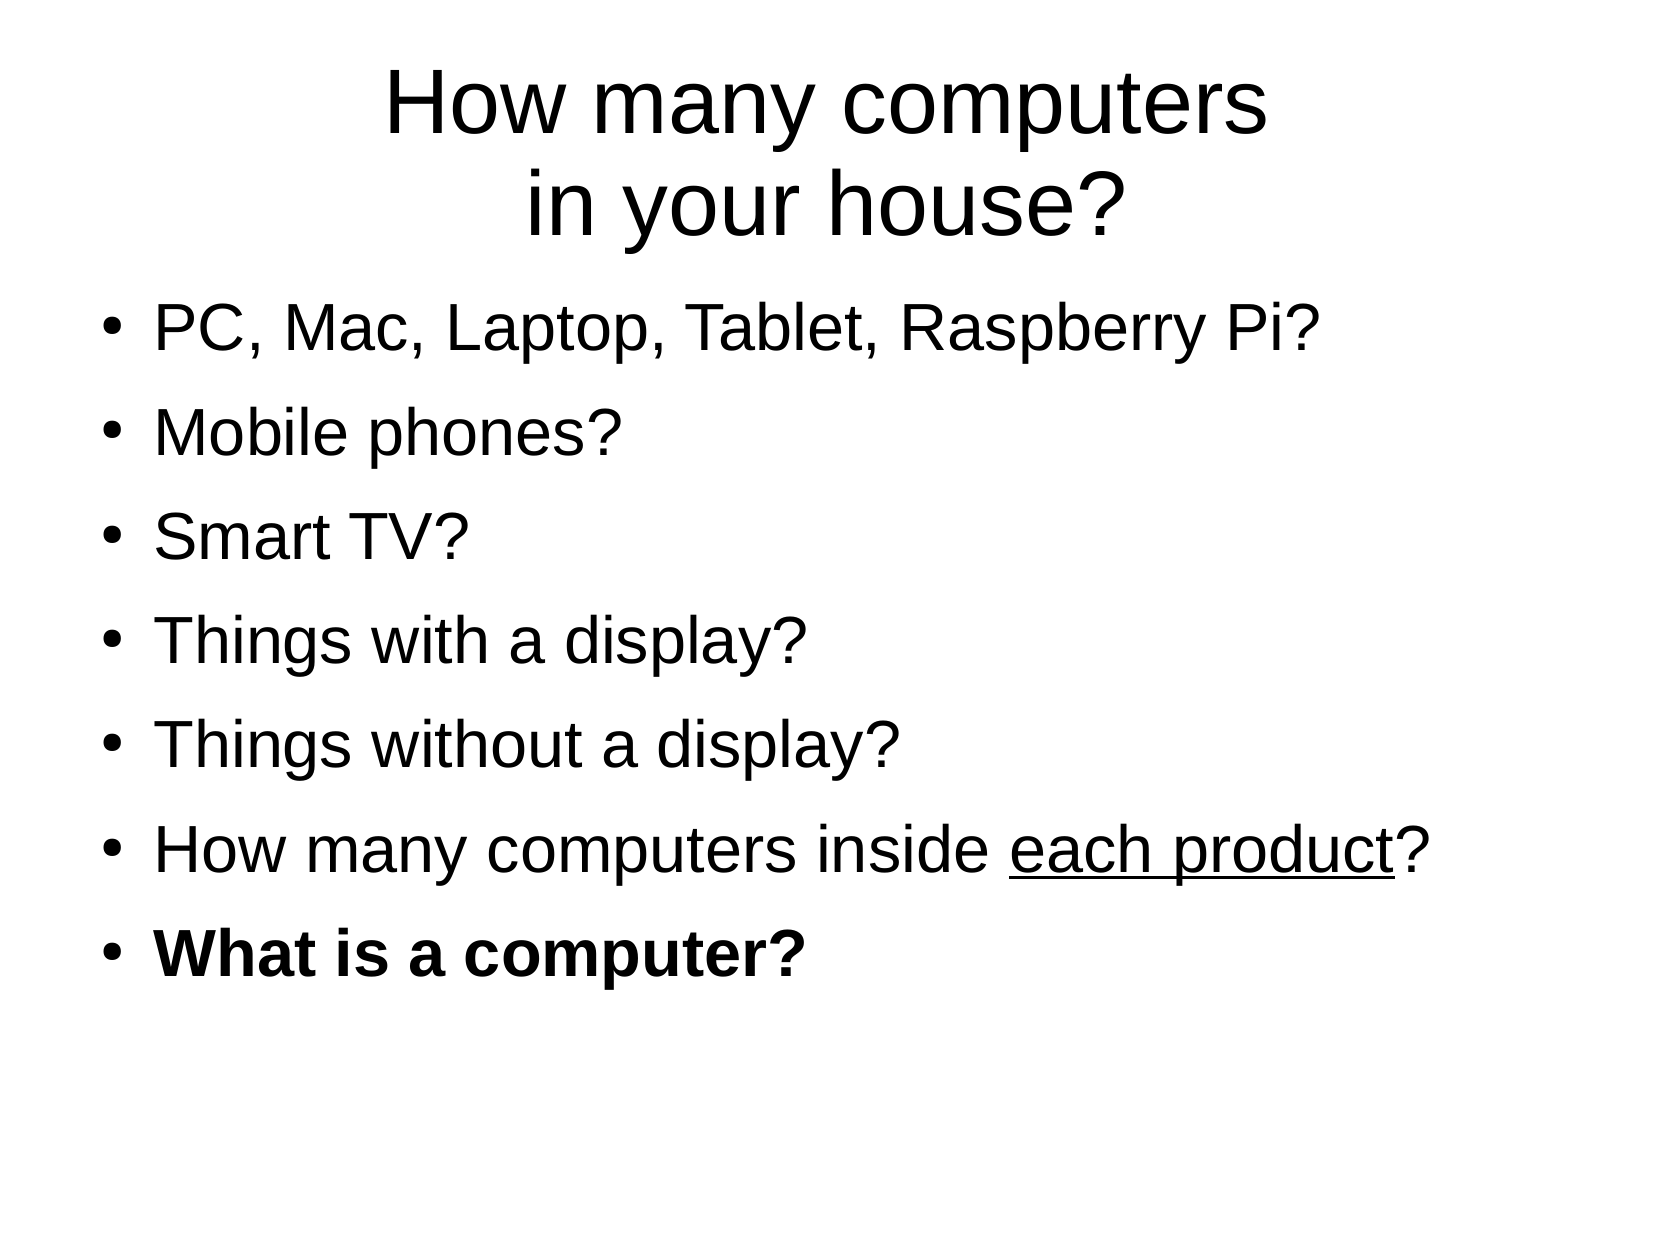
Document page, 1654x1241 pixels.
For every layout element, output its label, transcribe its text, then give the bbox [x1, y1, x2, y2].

title How many computers in your house? [82, 49, 1571, 257]
list PC, Mac, Laptop, Tablet, Raspberry Pi? Mobile phones? Smart TV? Things with a display? Things without a display? How many computers inside each product? What is a computer? [82, 290, 1538, 1010]
